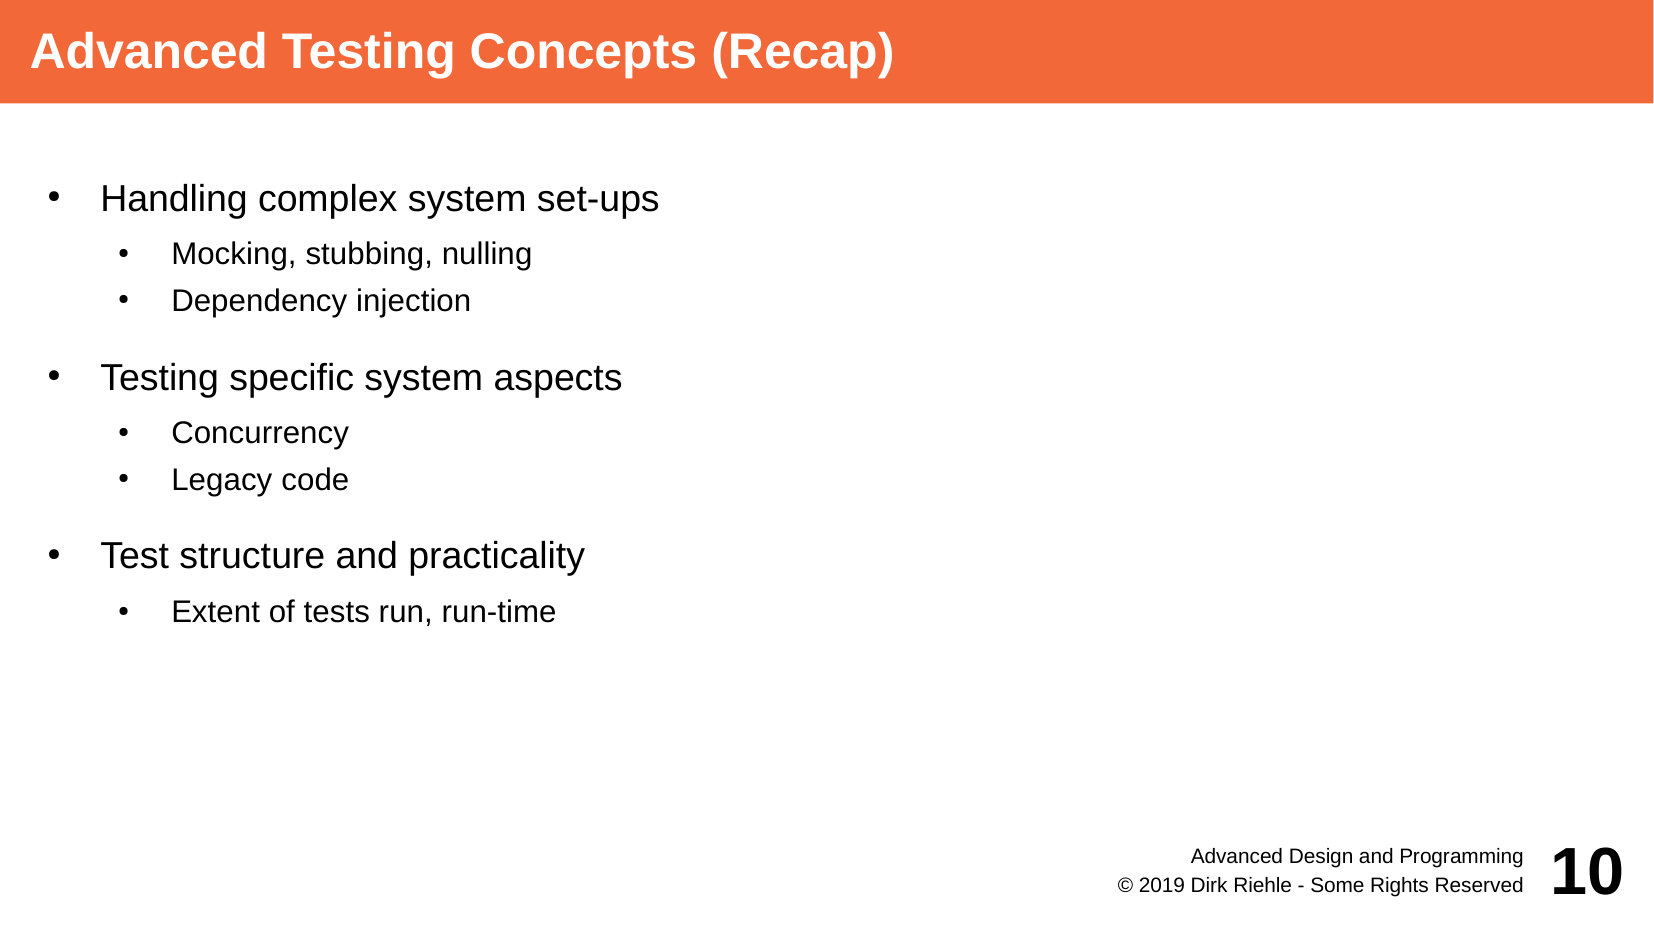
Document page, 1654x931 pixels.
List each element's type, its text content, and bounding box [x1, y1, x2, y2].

list Handling complex system set-ups Mocking, stubbing, nulling Dependency injection Testing specific system aspects Concurrency Legacy code Test structure and practicality Extent of tests run, run-time [29, 177, 1625, 931]
title Advanced Testing Concepts (Recap) [0, 0, 1654, 104]
